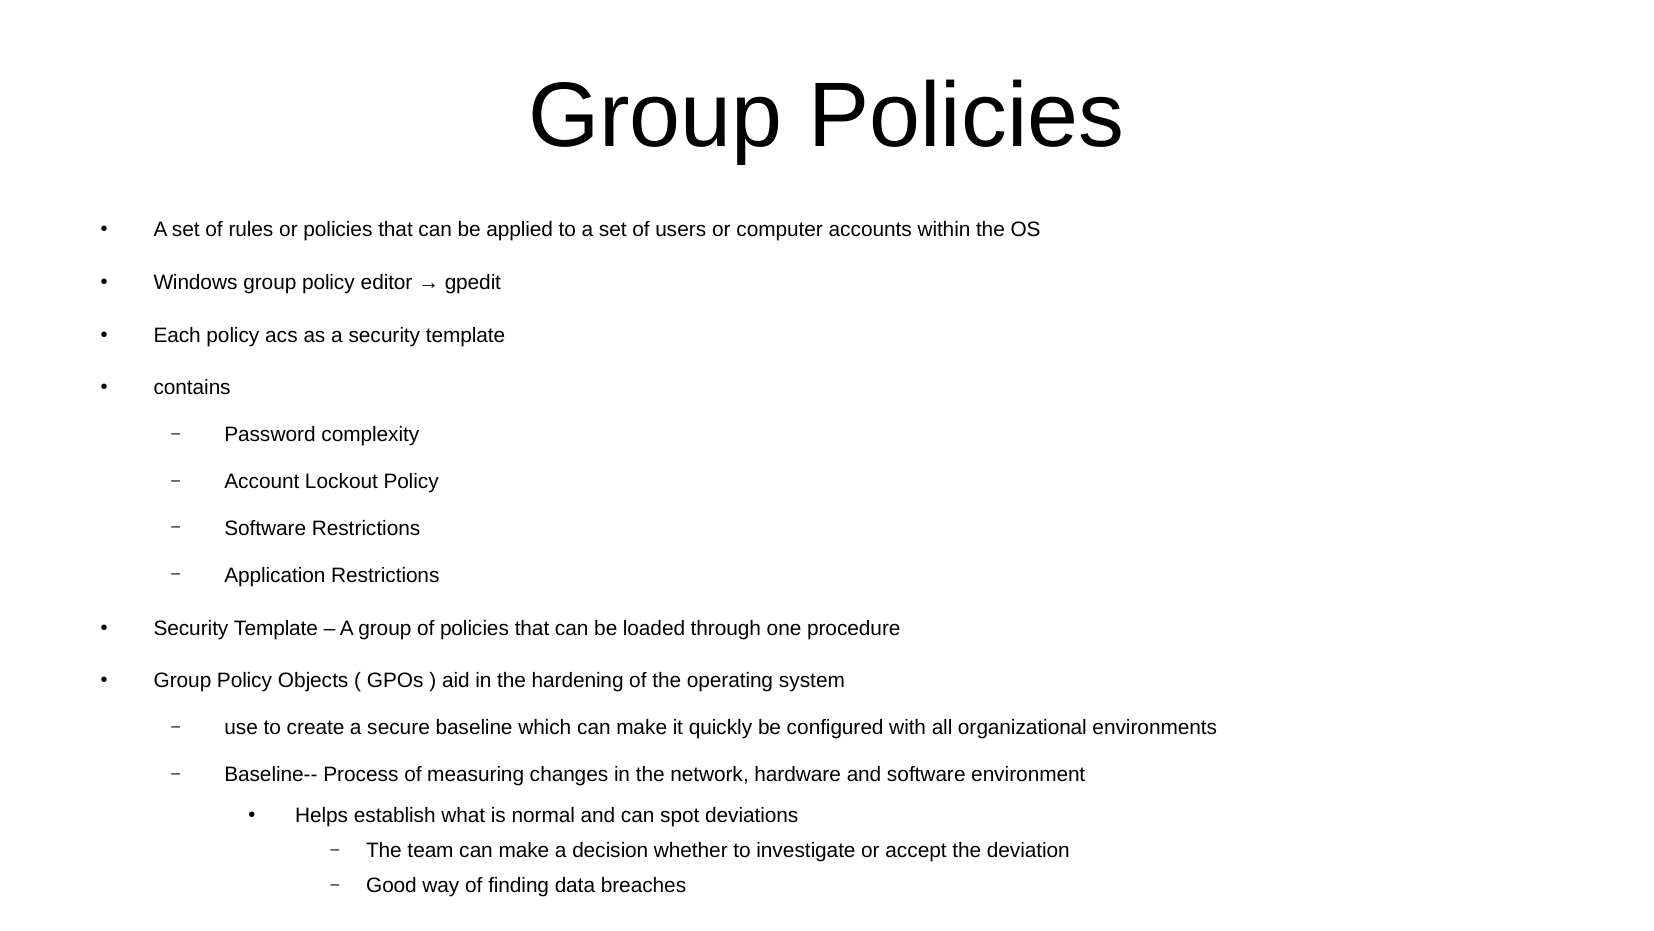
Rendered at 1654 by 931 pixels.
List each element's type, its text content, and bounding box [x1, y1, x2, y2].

title Group Policies [82, 37, 1571, 193]
list A set of rules or policies that can be applied to a set of users or computer accounts within the OS Windows group policy editor → gpedit Each policy acs as a security template contains Password complexity Account Lockout Policy Software Restrictions Application Restrictions Security Template – A group of policies that can be loaded through one procedure Group Policy Objects ( GPOs ) aid in the hardening of the operating system use to create a secure baseline which can make it quickly be configured with all organizational environments Baseline-- Process of measuring changes in the network, hardware and software environment Helps establish what is normal and can spot deviations The team can make a decision whether to investigate or accept the deviation Good way of finding data breaches [82, 217, 1636, 916]
